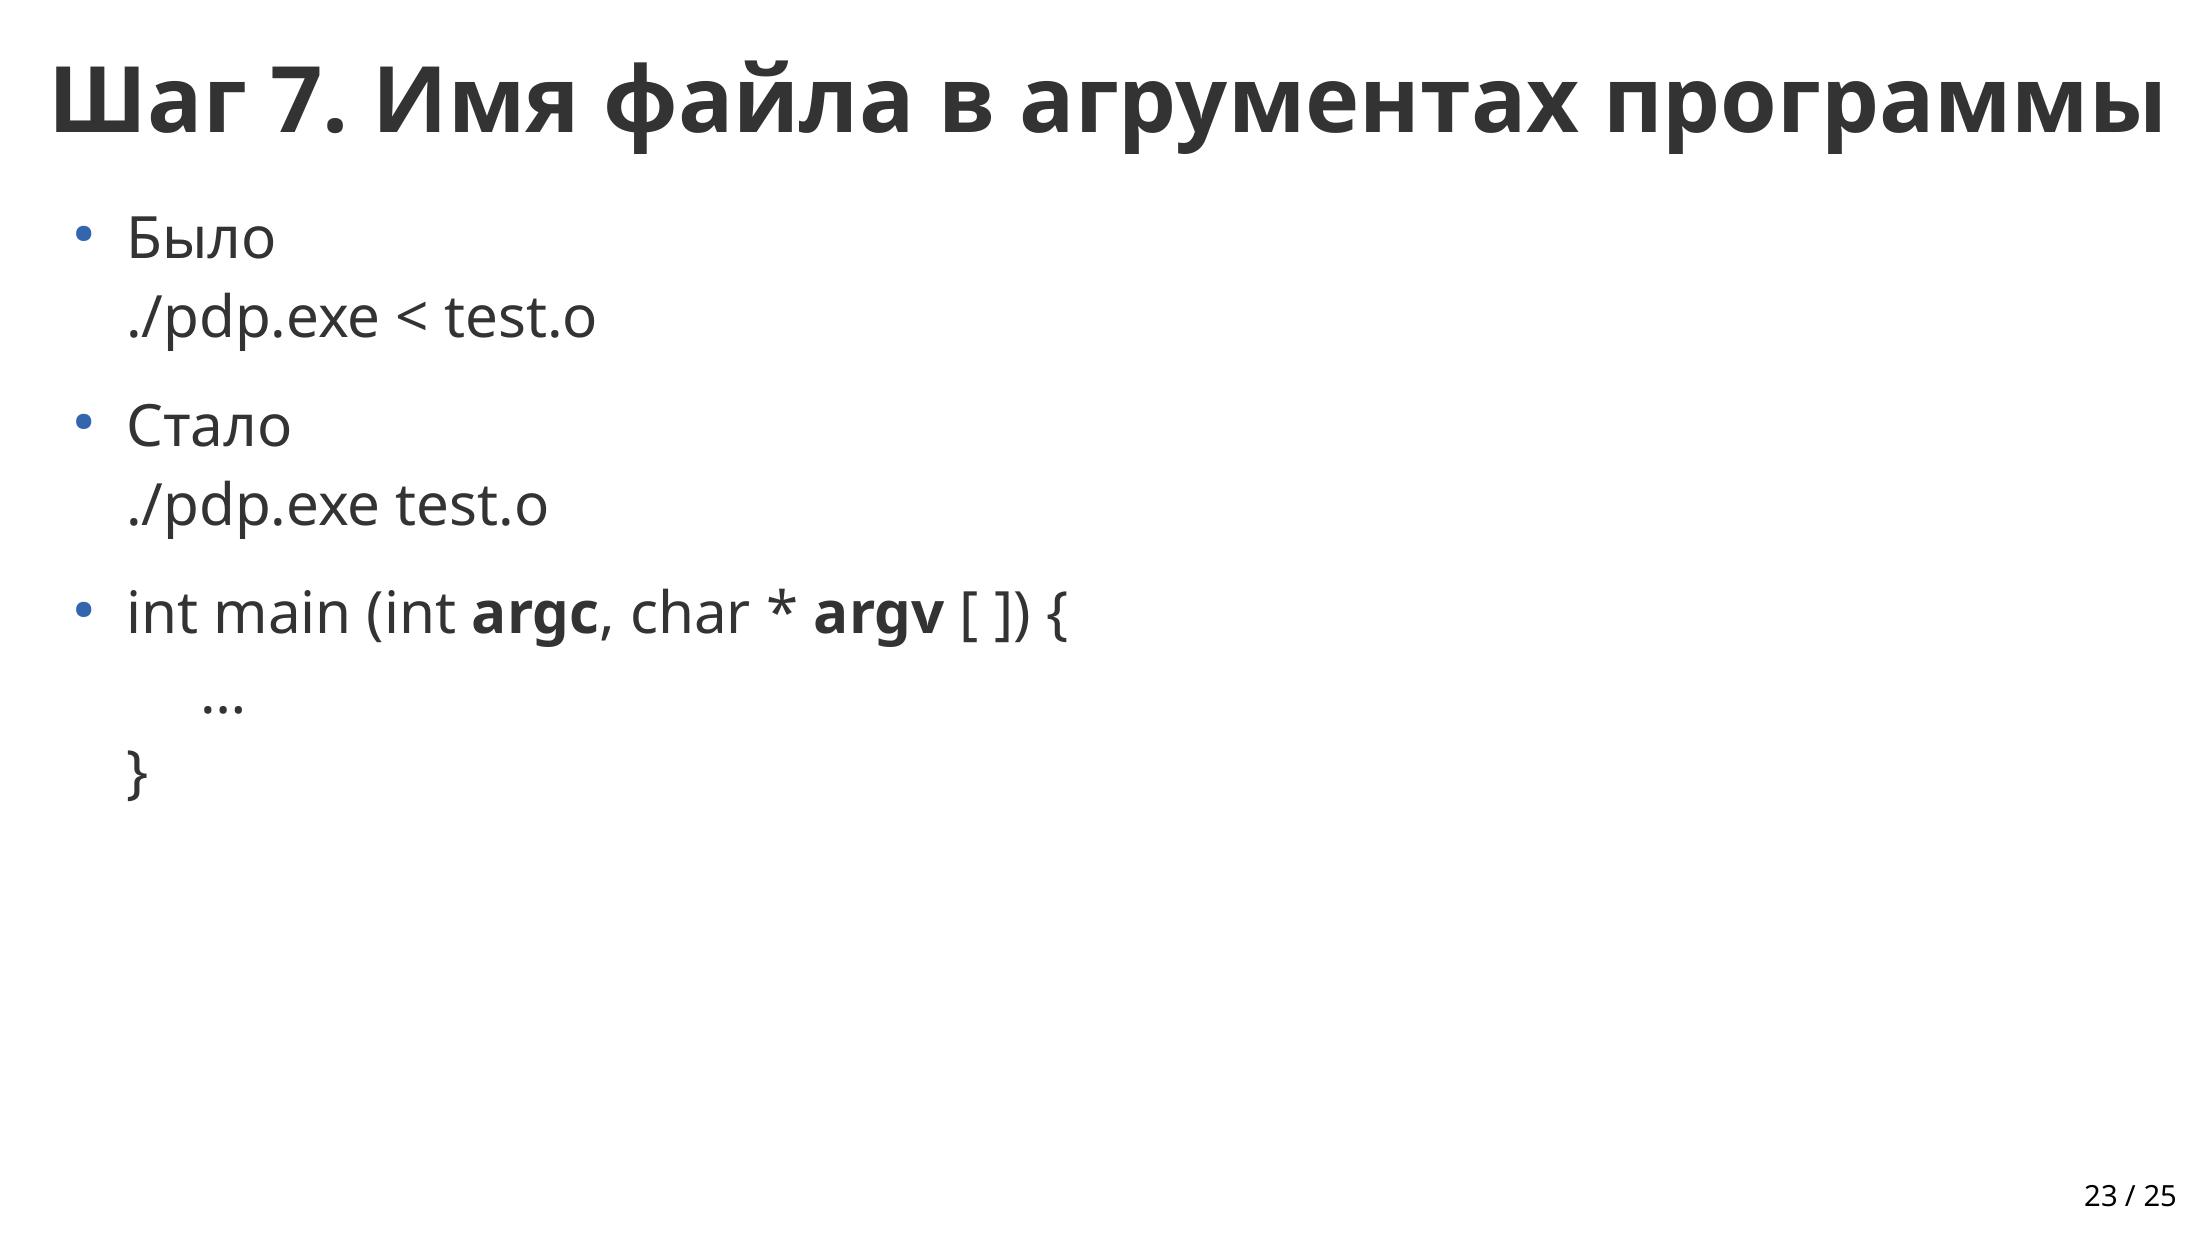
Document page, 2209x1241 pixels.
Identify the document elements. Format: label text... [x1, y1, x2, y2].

title Шаг 7. Имя файла в агрументах программы [48, 34, 2174, 160]
list Было ./pdp.exe < test.o Стало ./pdp.exe test.o int main (int argc, char * argv [ ]) { … } [55, 195, 1690, 1177]
